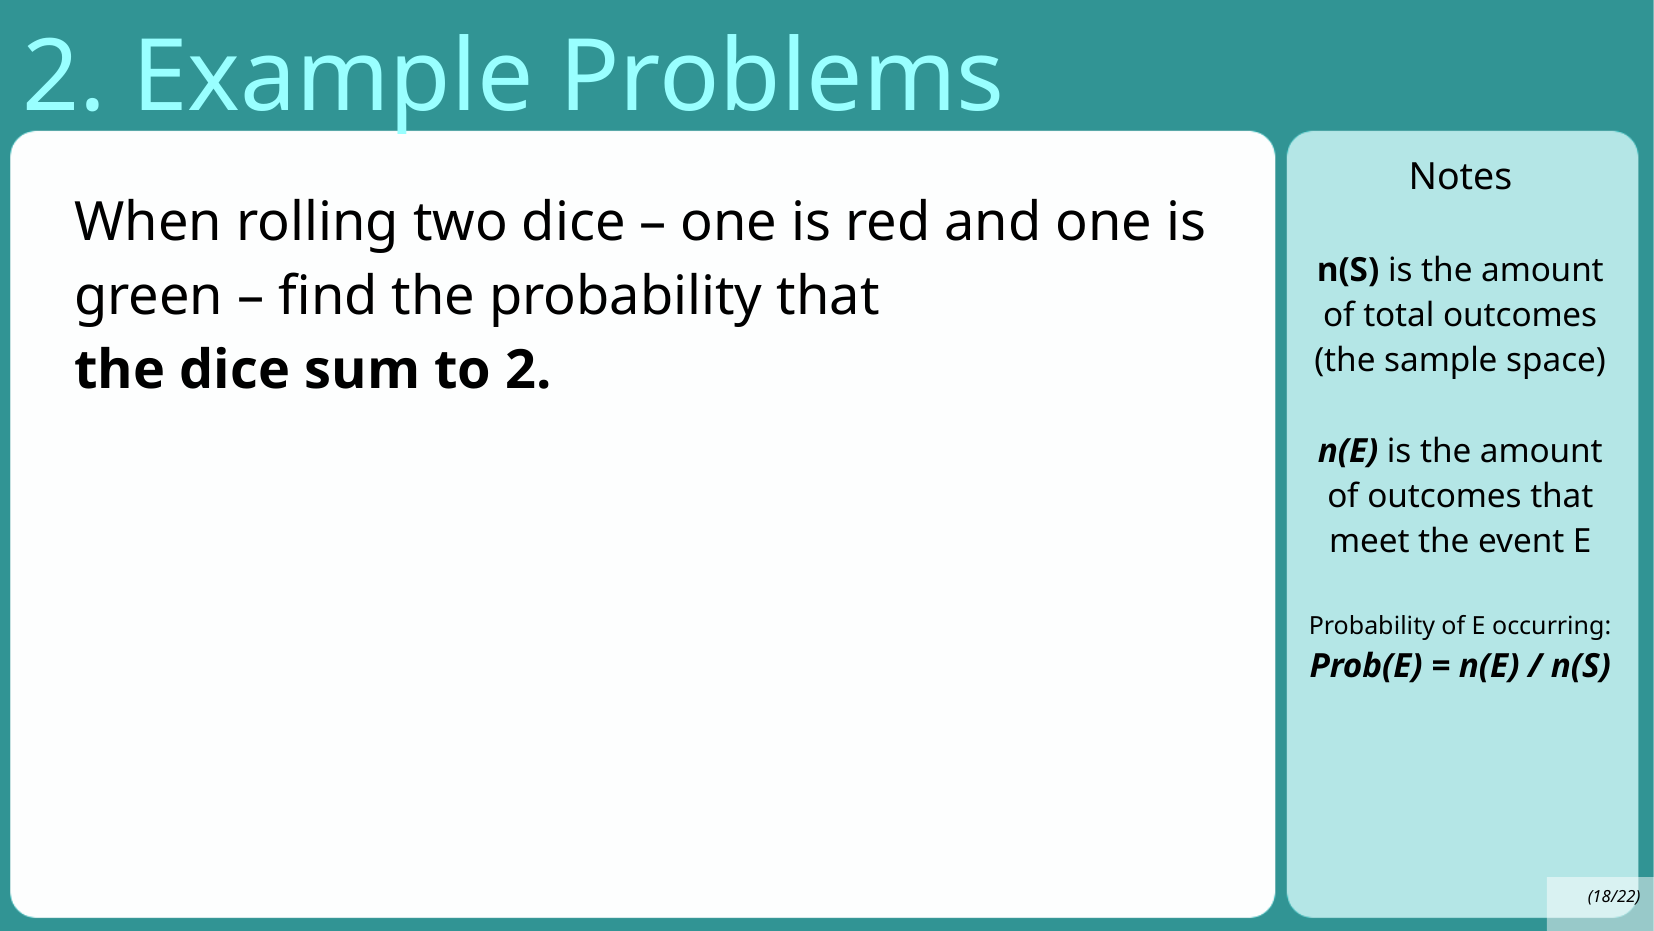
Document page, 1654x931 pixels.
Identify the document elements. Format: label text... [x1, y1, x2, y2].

picture [0, 0, 1654, 931]
text_box Notes n(S) is the amount of total outcomes (the sample space) n(E) is the amount of outcomes that meet the event E Probability of E occurring: Prob(E) = n(E) / n(S) [1290, 141, 1631, 661]
text_box (<number>/22) [1546, 877, 1654, 931]
text_box When rolling two dice – one is red and one is green – find the probability that the dice sum to 2. [74, 182, 1244, 761]
title 2. Example Problems [22, 13, 1511, 130]
